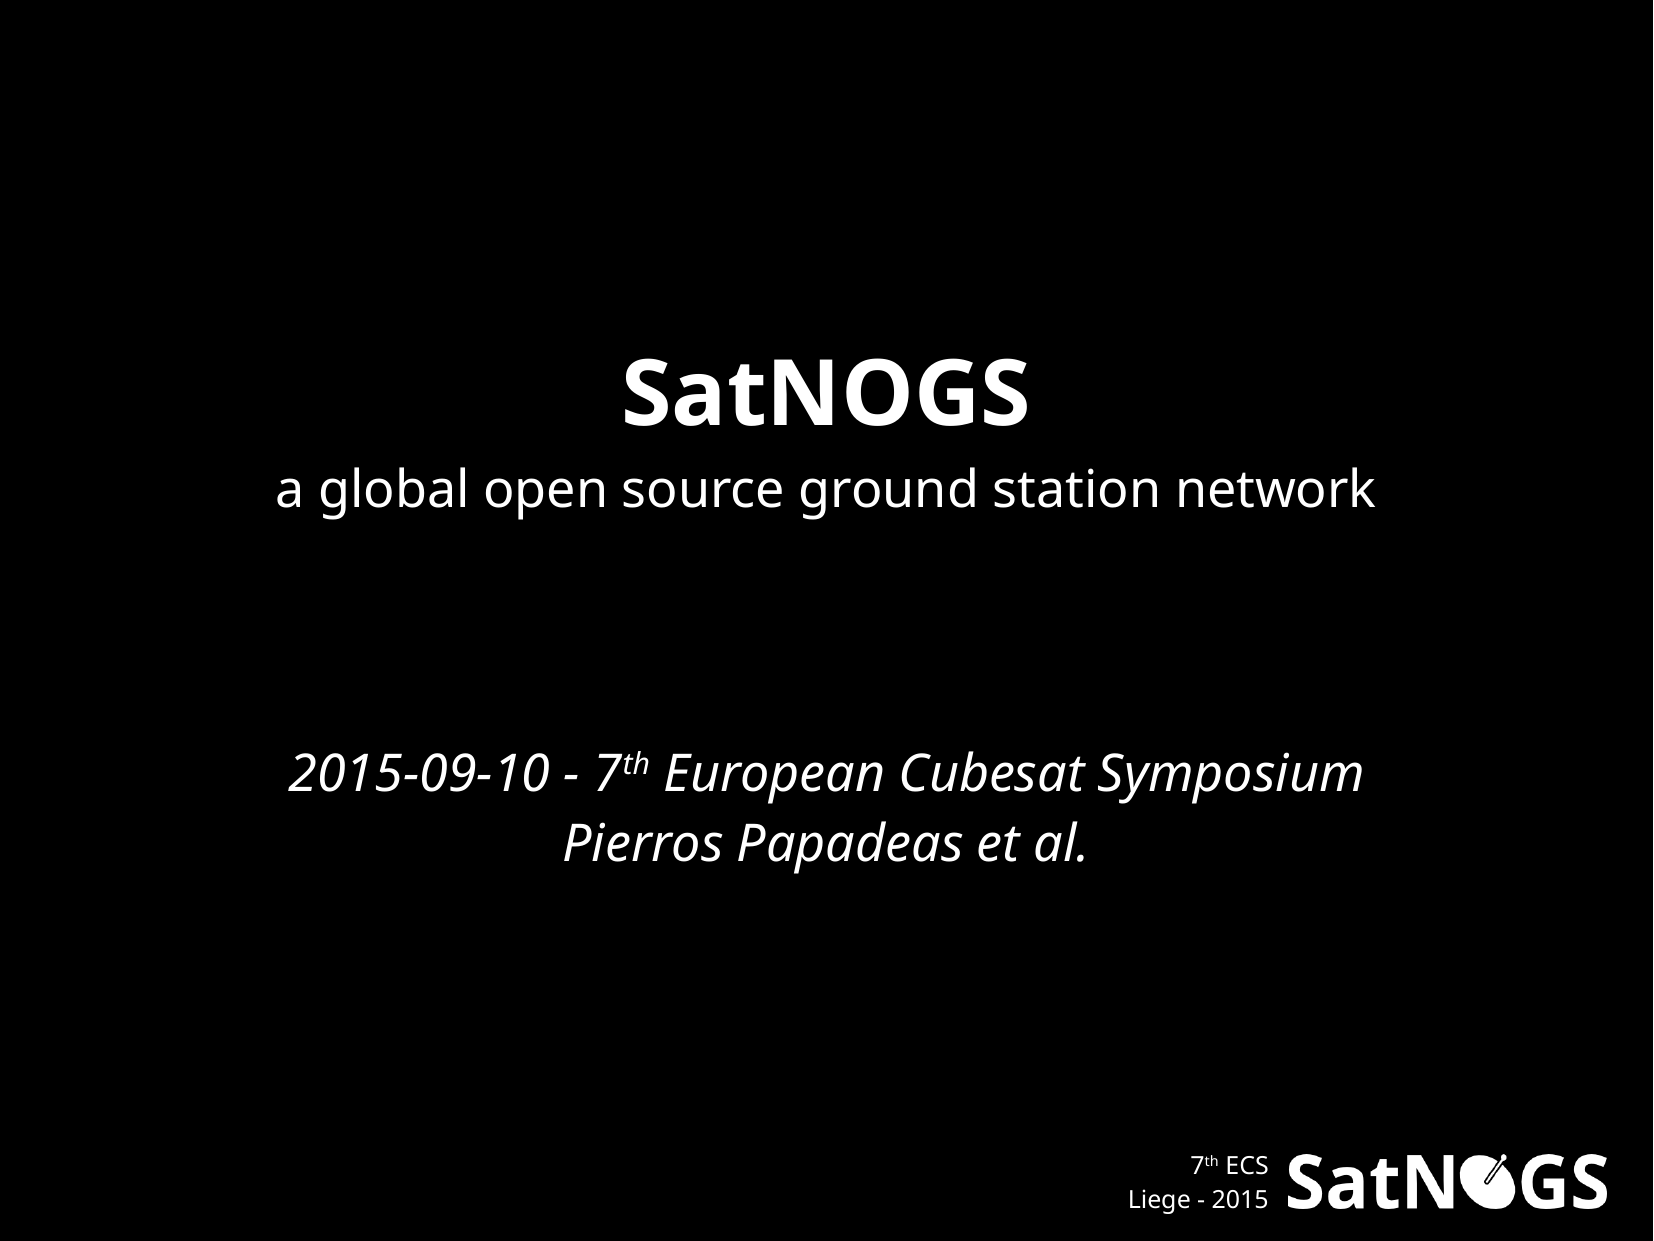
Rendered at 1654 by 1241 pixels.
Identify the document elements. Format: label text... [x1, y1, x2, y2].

title SatNOGS a global open source ground station network 2015-09-10 - 7th European Cubesat Symposium Pierros Papadeas et al. [82, 327, 1571, 877]
picture [1288, 1154, 1607, 1209]
